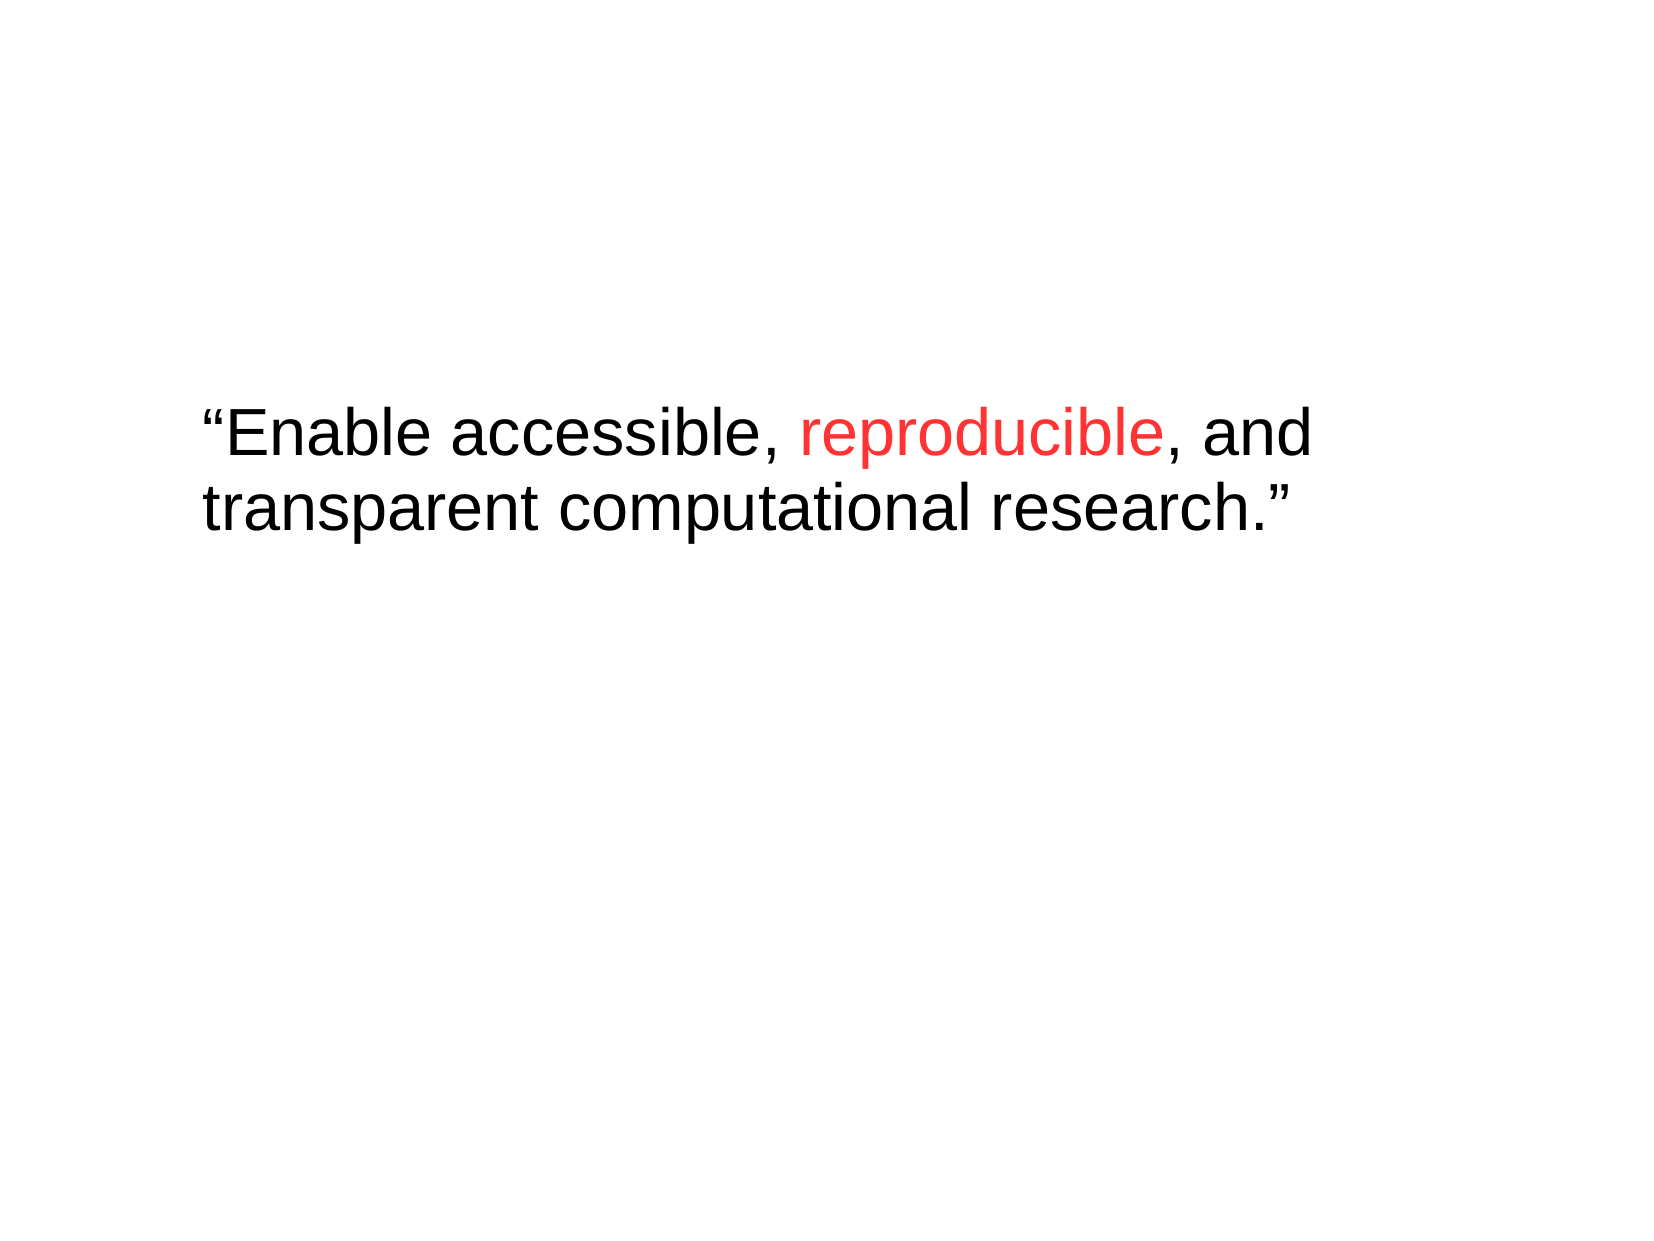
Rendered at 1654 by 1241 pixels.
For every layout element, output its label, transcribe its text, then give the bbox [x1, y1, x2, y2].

list “Enable accessible, reproducible, and transparent computational research.” [131, 395, 1621, 571]
